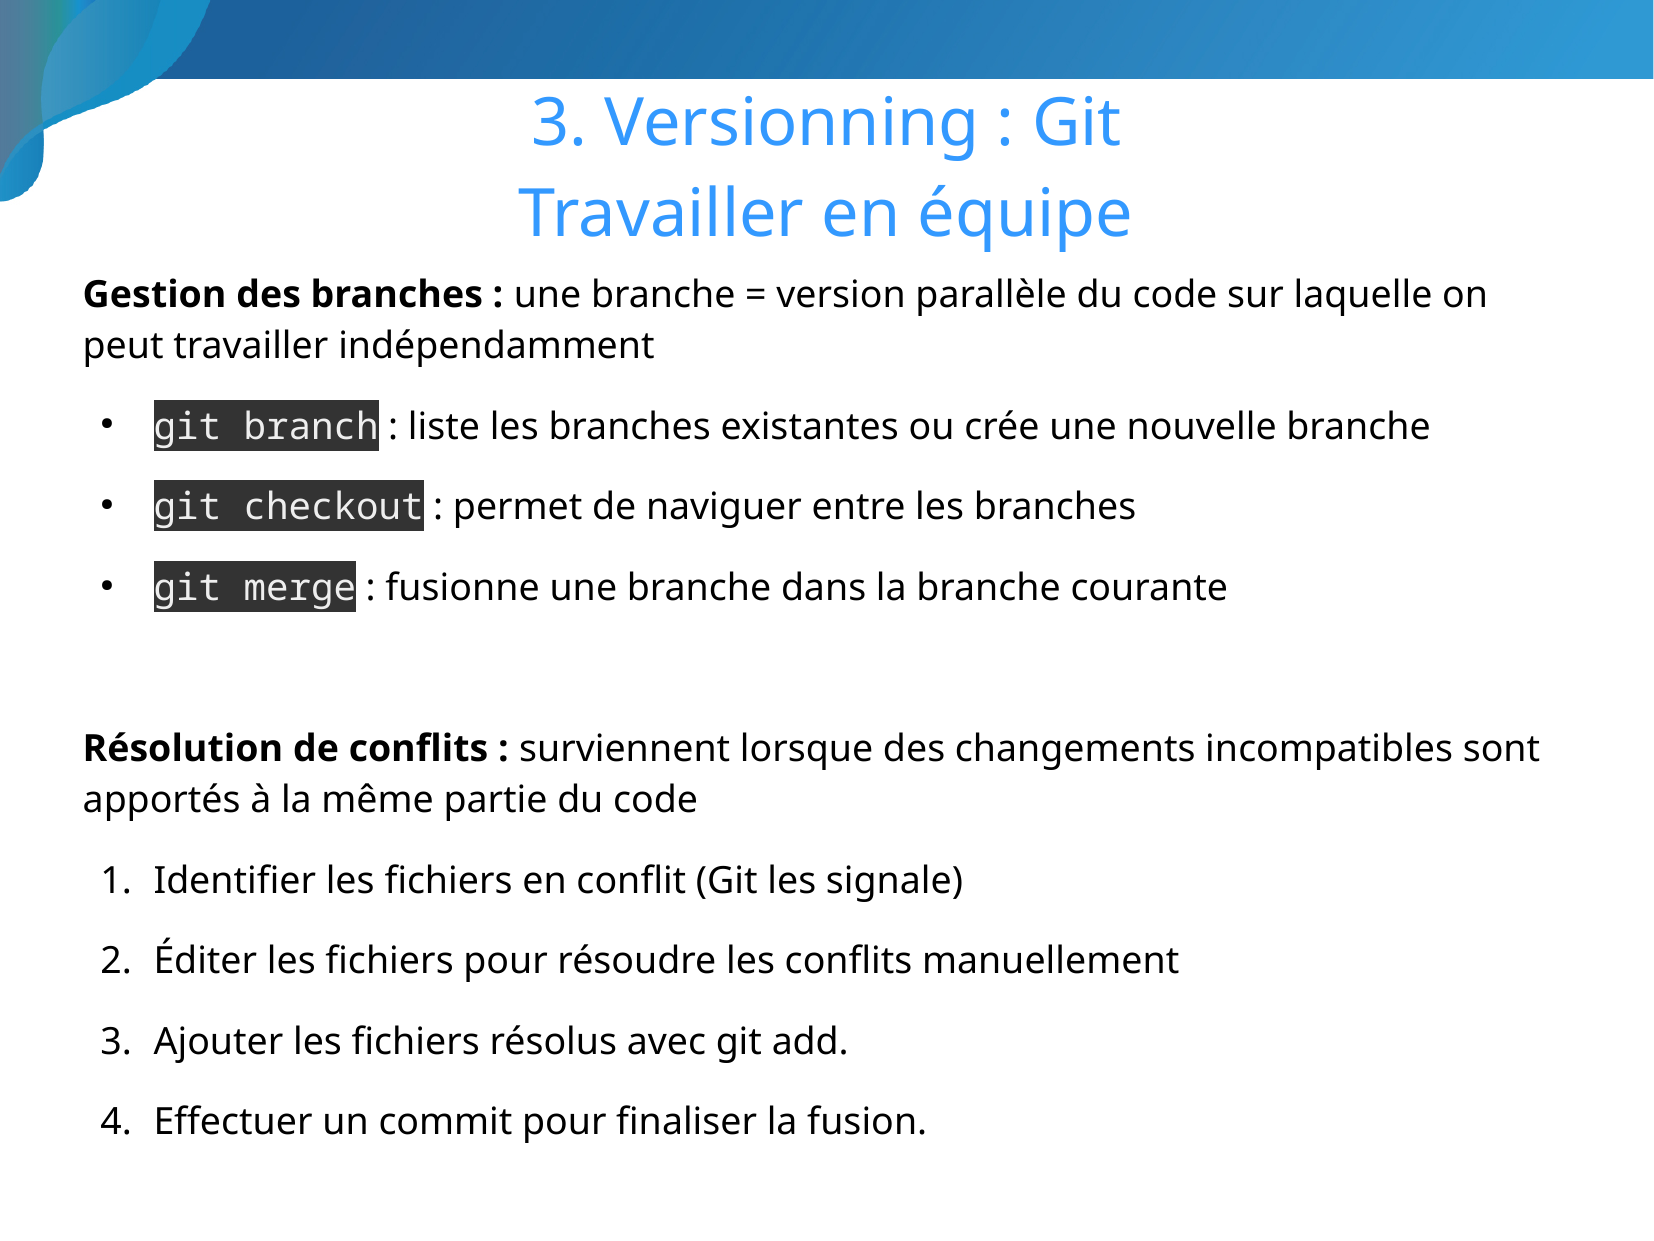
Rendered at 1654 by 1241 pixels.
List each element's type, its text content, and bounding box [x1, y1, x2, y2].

list Gestion des branches : une branche = version parallèle du code sur laquelle on peut travailler indépendamment git branch : liste les branches existantes ou crée une nouvelle branche git checkout : permet de naviguer entre les branches git merge : fusionne une branche dans la branche courante Résolution de conflits : surviennent lorsque des changements incompatibles sont apportés à la même partie du code Identifier les fichiers en conflit (Git les signale) Éditer les fichiers pour résoudre les conflits manuellement Ajouter les fichiers résolus avec git add. Effectuer un commit pour finaliser la fusion. [82, 312, 1571, 1102]
picture [0, 0, 1654, 1241]
title 3. Versionning : Git Travailler en équipe [82, 68, 1571, 261]
